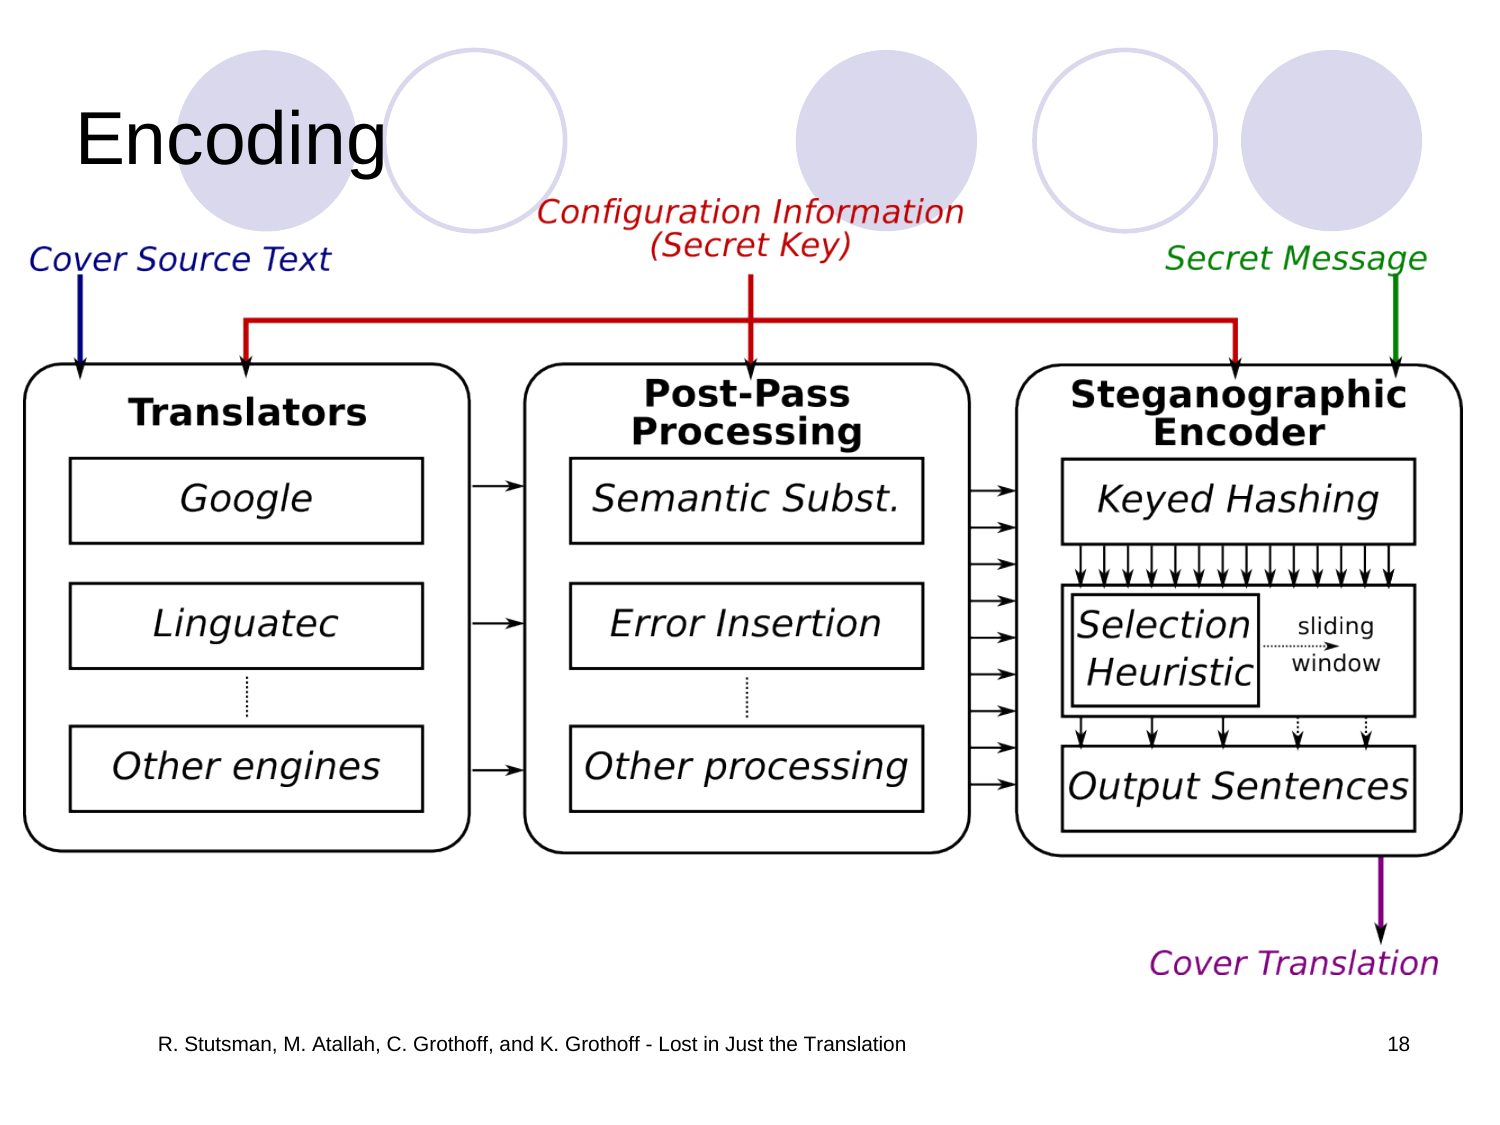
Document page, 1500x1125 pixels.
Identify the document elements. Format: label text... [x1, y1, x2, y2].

picture [23, 198, 1463, 976]
title Encoding [75, 45, 1426, 233]
